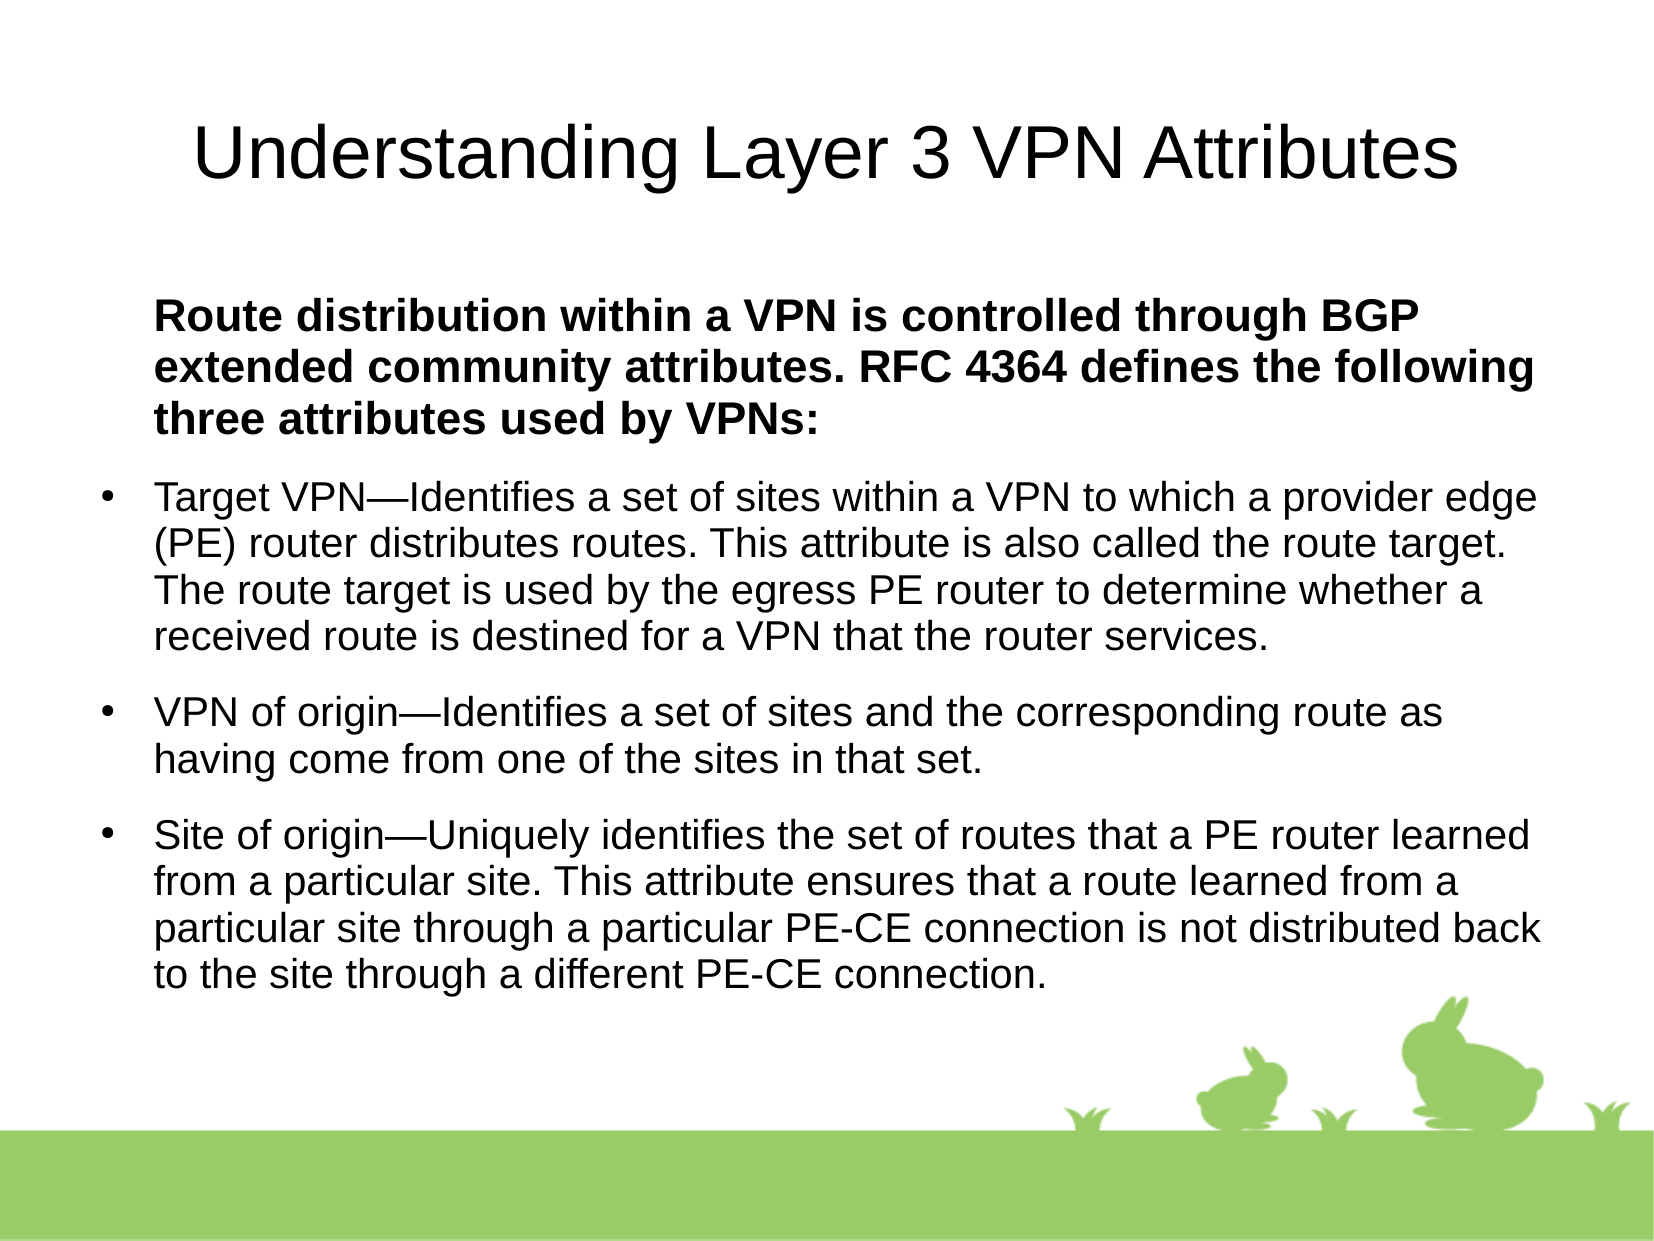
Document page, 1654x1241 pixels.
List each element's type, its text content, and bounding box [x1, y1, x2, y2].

title Understanding Layer 3 VPN Attributes [82, 49, 1571, 257]
picture [0, 0, 1654, 1241]
list Route distribution within a VPN is controlled through BGP extended community attributes. RFC 4364 defines the following three attributes used by VPNs: Target VPN—Identifies a set of sites within a VPN to which a provider edge (PE) router distributes routes. This attribute is also called the route target. The route target is used by the egress PE router to determine whether a received route is destined for a VPN that the router services. VPN of origin—Identifies a set of sites and the corresponding route as having come from one of the sites in that set. Site of origin—Uniquely identifies the set of routes that a PE router learned from a particular site. This attribute ensures that a route learned from a particular site through a particular PE-CE connection is not distributed back to the site through a different PE-CE connection. [82, 290, 1571, 1010]
